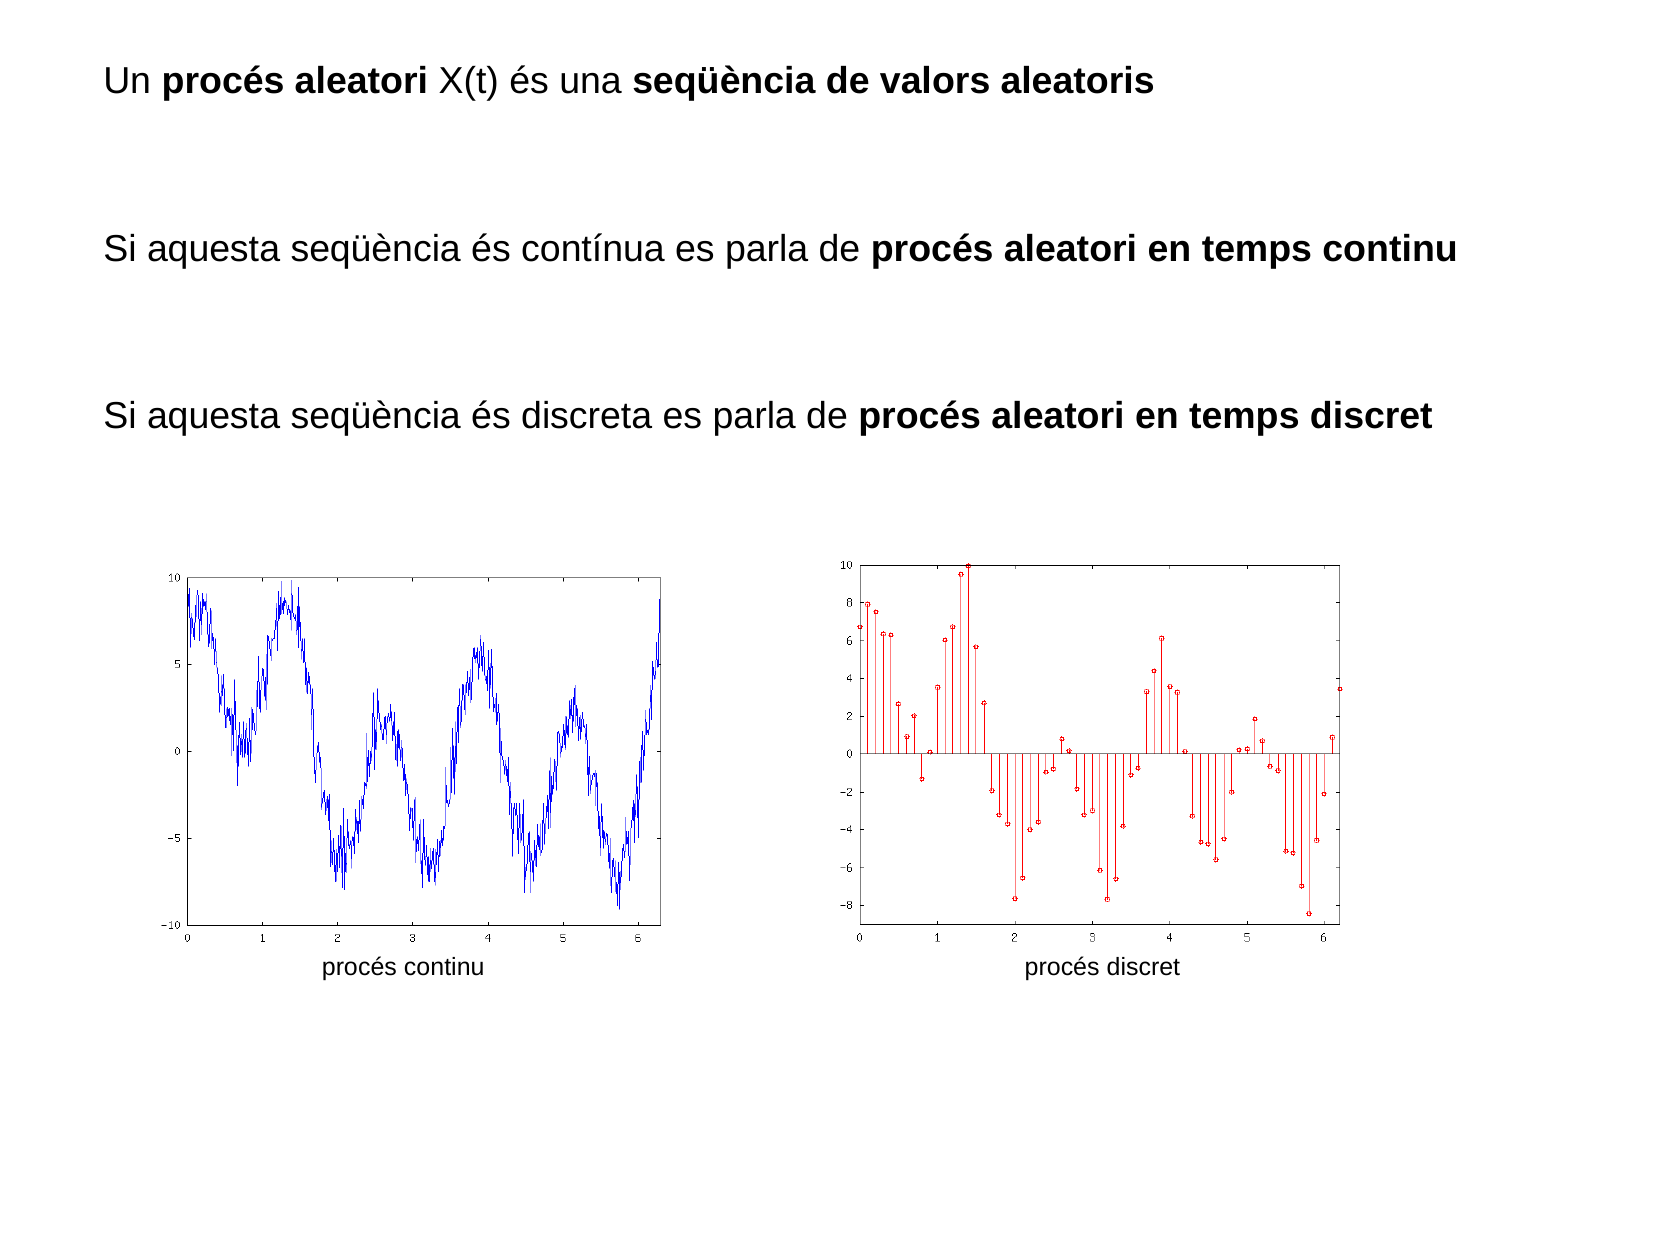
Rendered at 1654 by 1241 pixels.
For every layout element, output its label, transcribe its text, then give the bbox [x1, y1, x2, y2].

text_box Un procés aleatori X(t) és una seqüència de valors aleatoris Si aquesta seqüència és contínua es parla de procés aleatori en temps continu Si aquesta seqüència és discreta es parla de procés aleatori en temps discret [88, 51, 1506, 998]
picture [826, 552, 1359, 951]
text_box procés continu [307, 944, 603, 988]
text_box procés discret [1009, 944, 1306, 988]
picture [147, 565, 680, 951]
